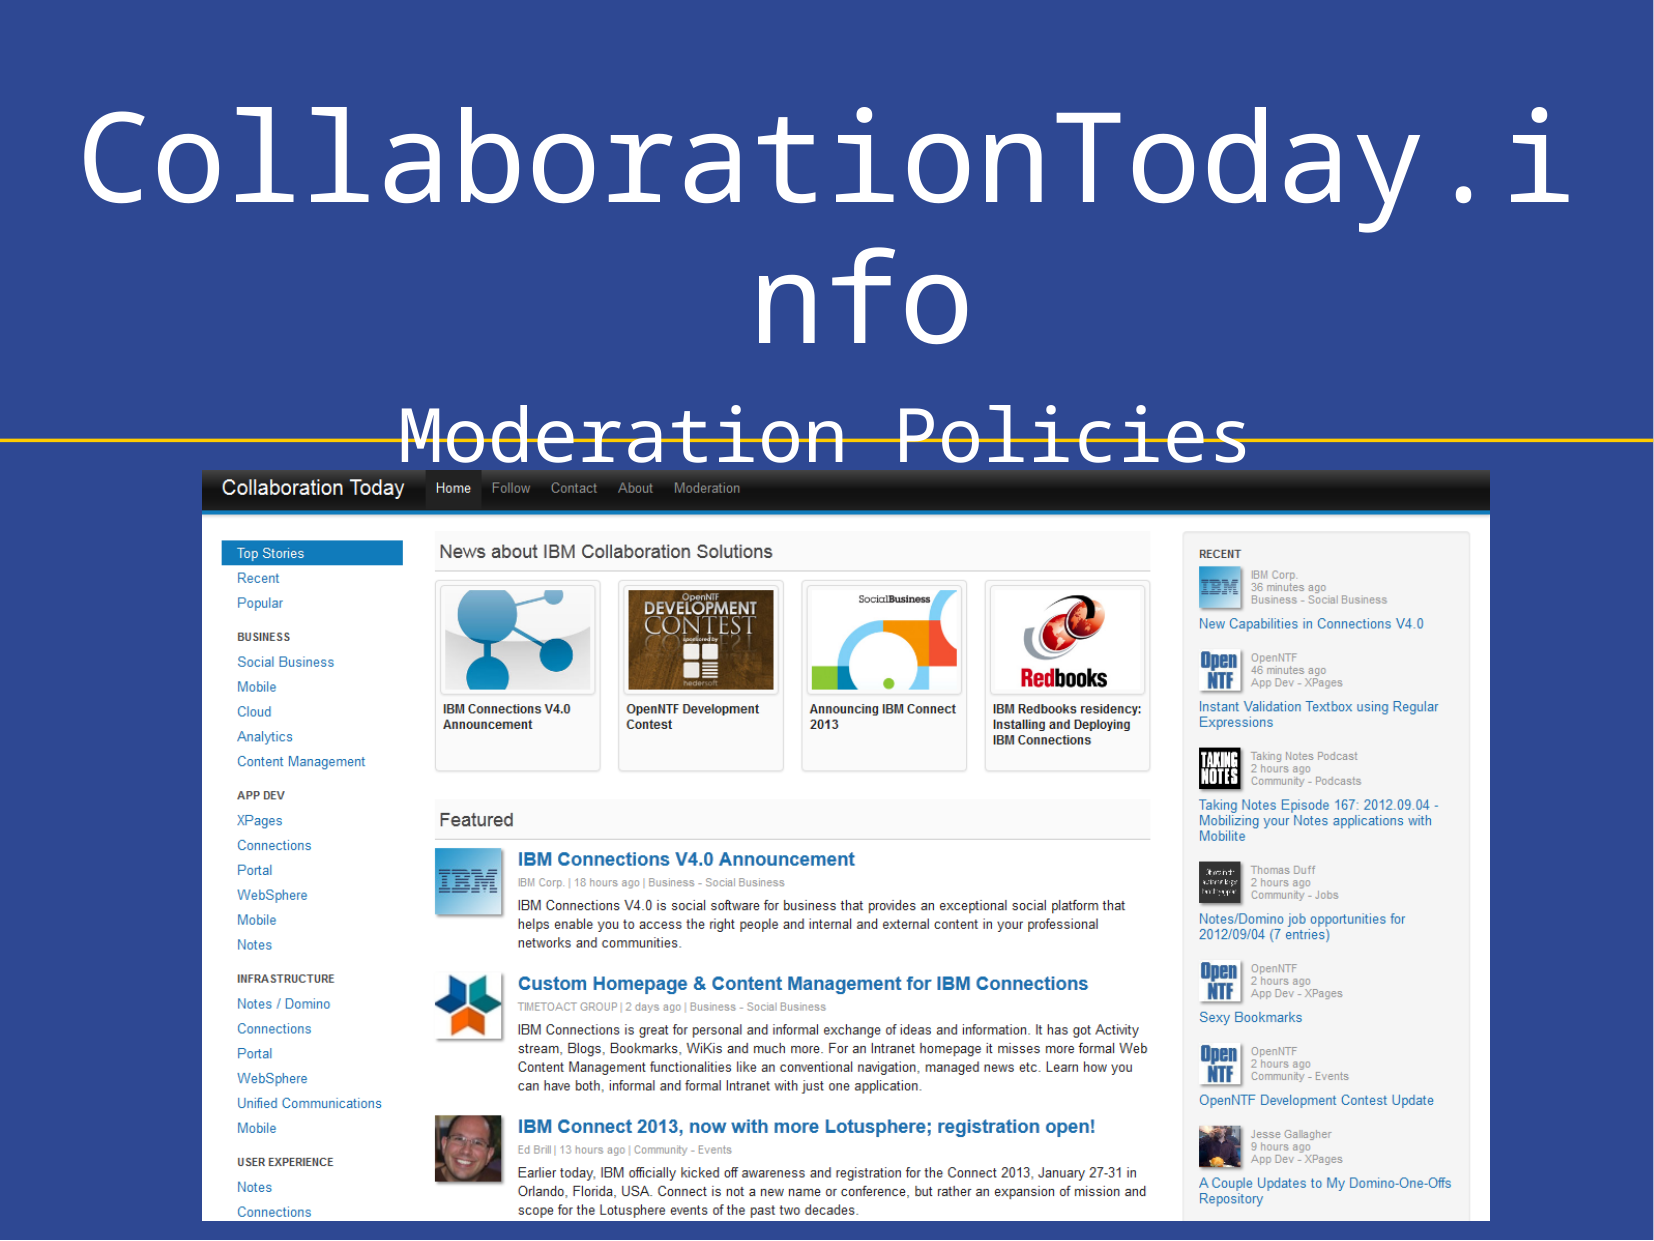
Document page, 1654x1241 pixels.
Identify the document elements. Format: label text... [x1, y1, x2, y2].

list CollaborationToday.info Moderation Policies [42, 89, 1610, 395]
picture [202, 470, 1490, 1221]
